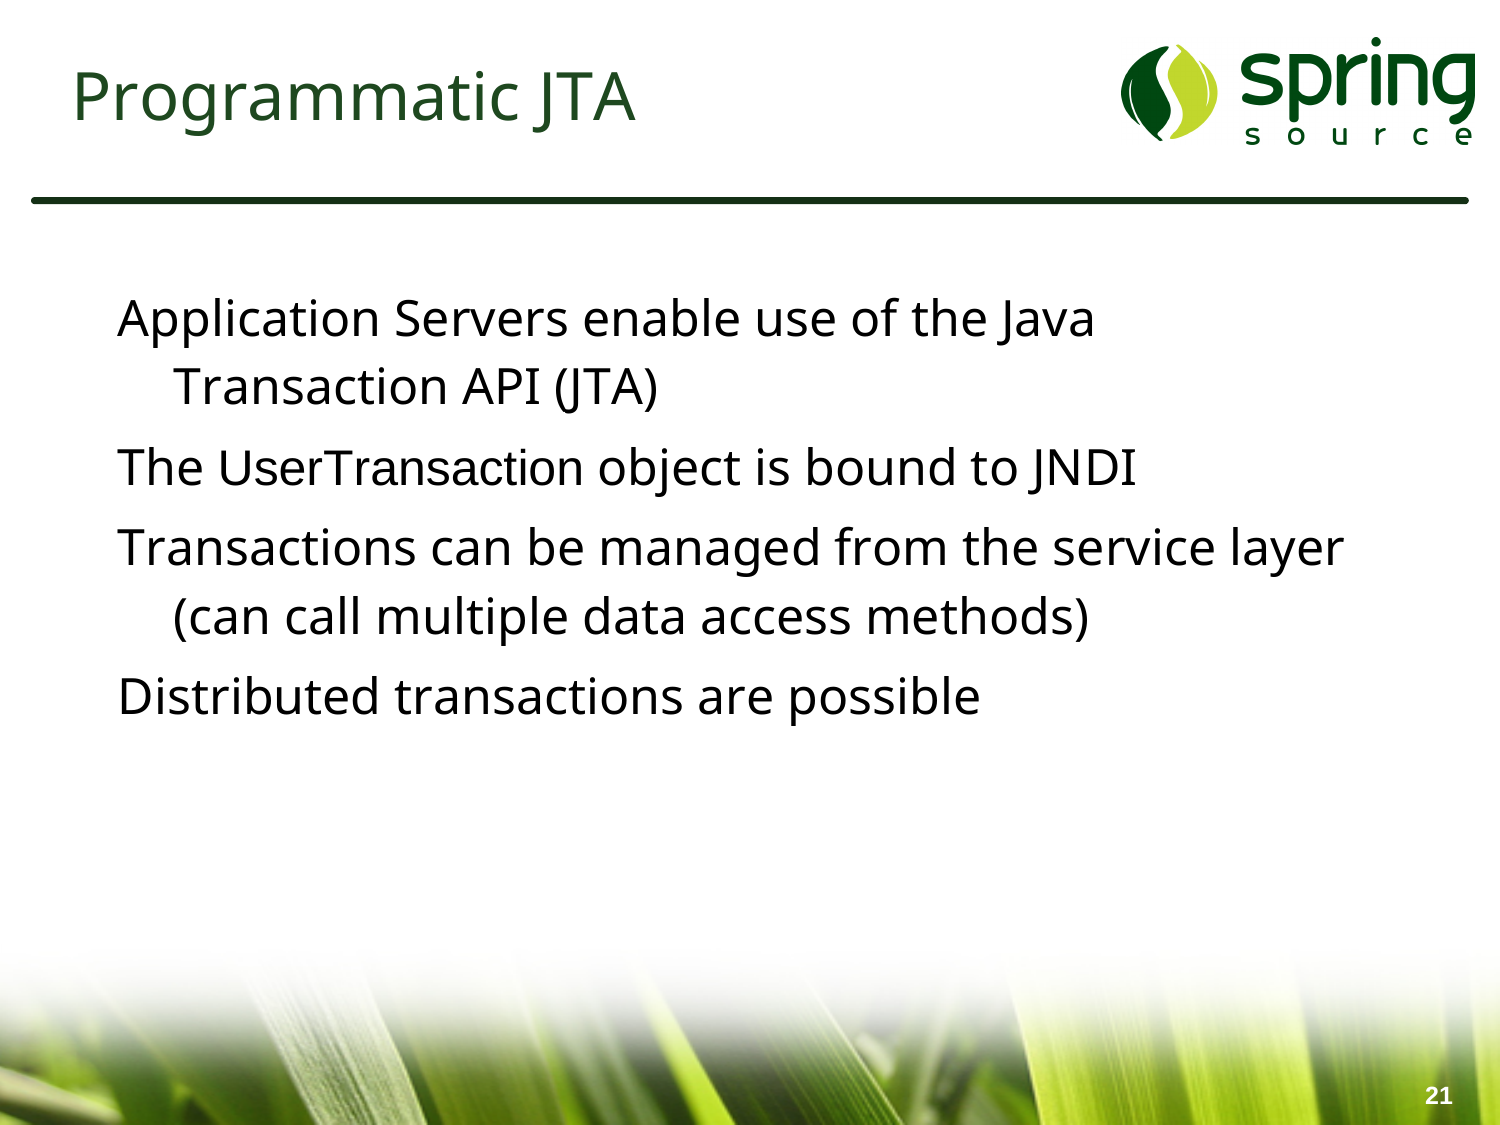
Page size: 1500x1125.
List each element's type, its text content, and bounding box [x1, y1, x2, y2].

list Application Servers enable use of the Java Transaction API (JTA) The UserTransaction object is bound to JNDI Transactions can be managed from the service layer (can call multiple data access methods) Distributed transactions are possible [103, 275, 1394, 938]
picture [1121, 37, 1475, 145]
picture [0, 944, 1500, 1125]
title Programmatic JTA [56, 13, 1089, 176]
